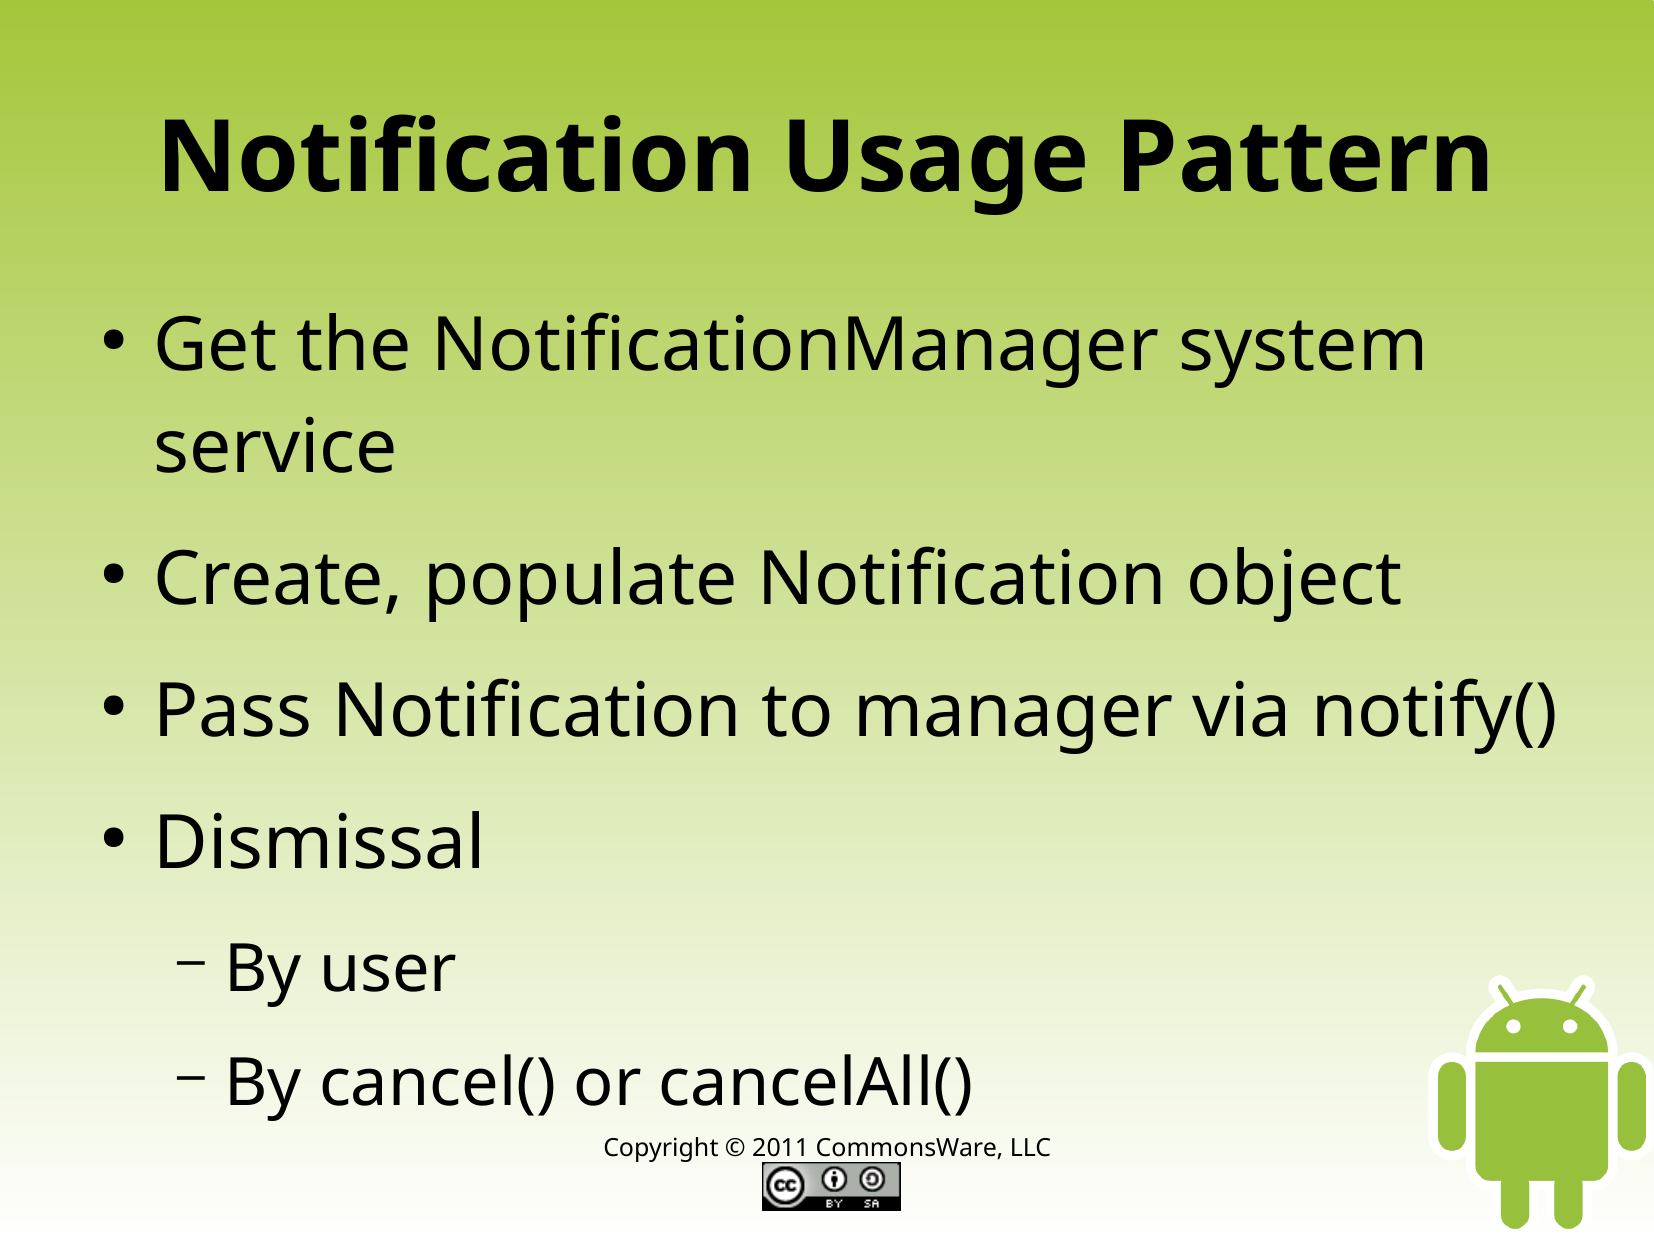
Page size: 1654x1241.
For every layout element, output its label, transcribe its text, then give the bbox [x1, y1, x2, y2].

picture [1428, 975, 1654, 1238]
title Notification Usage Pattern [82, 49, 1571, 257]
list Get the NotificationManager system service Create, populate Notification object Pass Notification to manager via notify() Dismissal By user By cancel() or cancelAll() [82, 290, 1571, 1109]
picture [762, 1162, 901, 1211]
